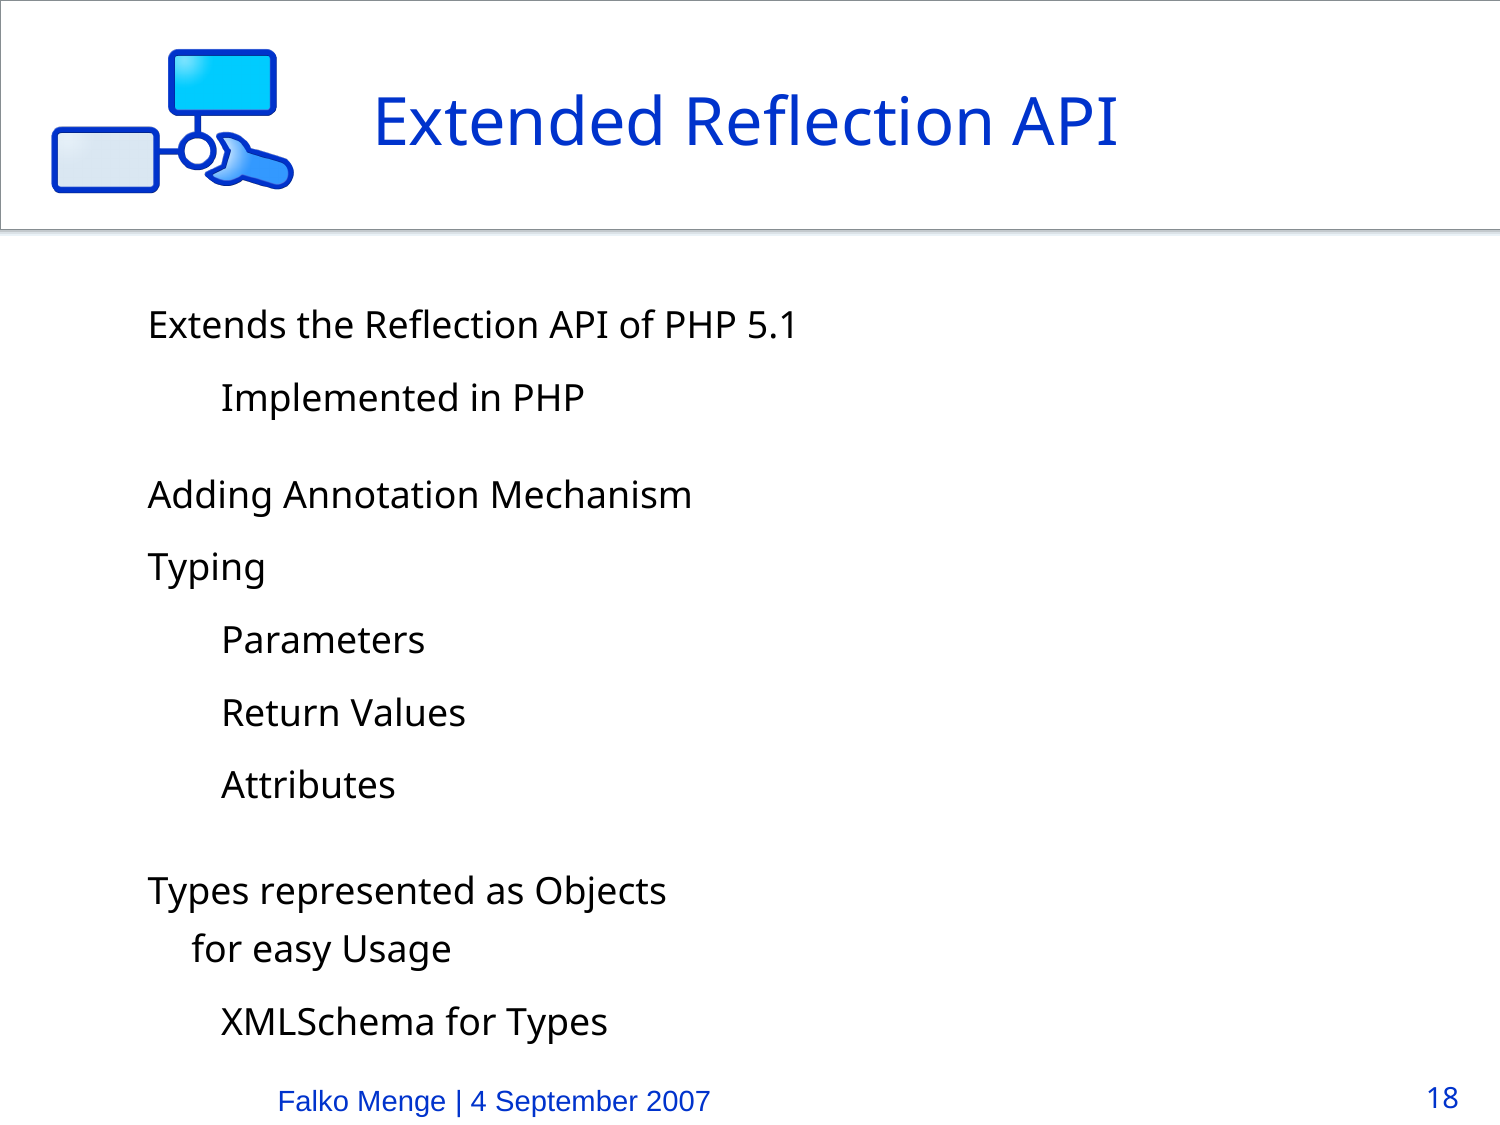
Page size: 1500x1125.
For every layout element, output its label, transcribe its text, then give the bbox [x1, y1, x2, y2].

picture [0, 230, 1500, 236]
title Extended Reflection API [372, 19, 1500, 221]
list Extends the Reflection API of PHP 5.1 Implemented in PHP Adding Annotation Mechanism Typing Parameters Return Values Attributes Types represented as Objects for easy Usage XMLSchema for Types [117, 290, 1459, 1071]
picture [8, 19, 310, 224]
